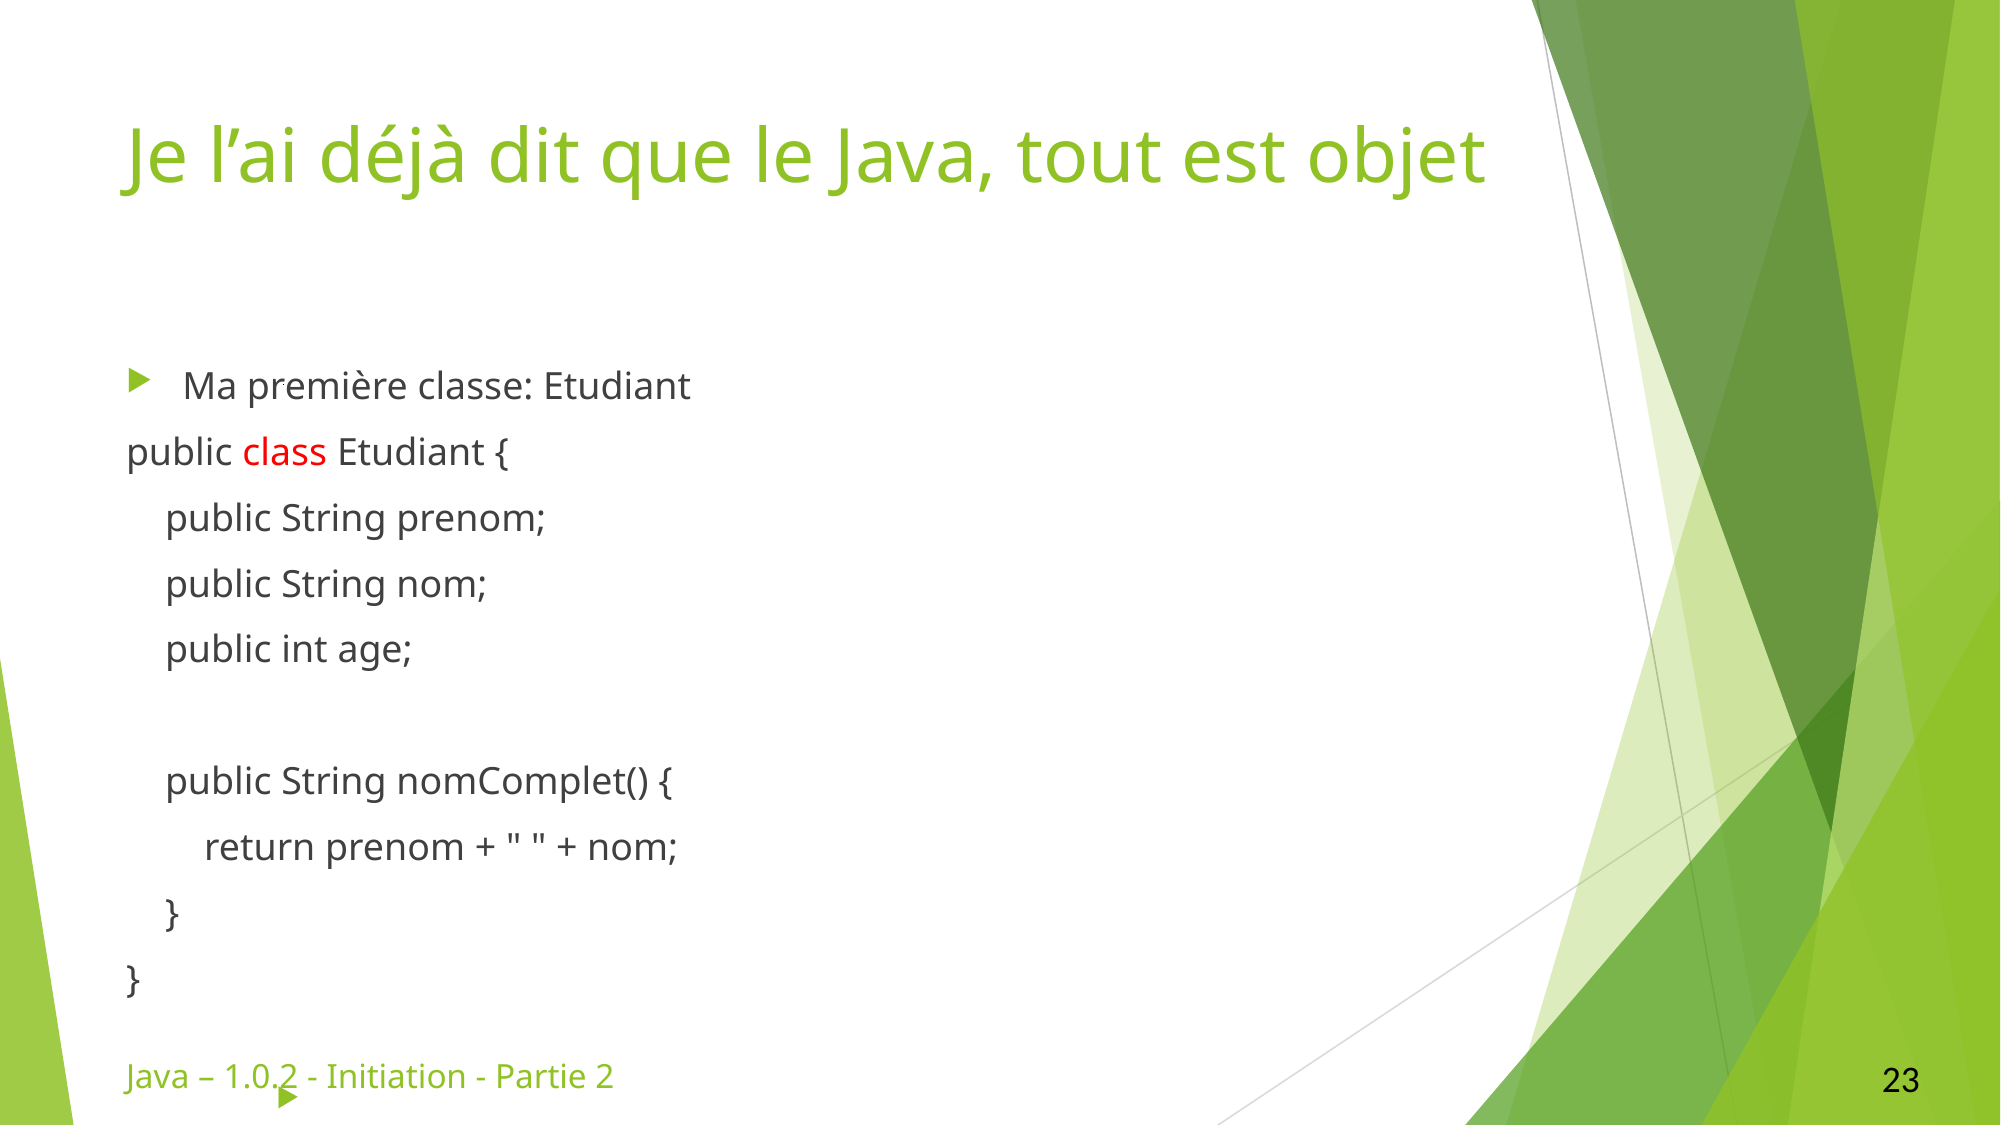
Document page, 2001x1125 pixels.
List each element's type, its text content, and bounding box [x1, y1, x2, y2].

title Je l’ai déjà dit que le Java, tout est objet [111, 99, 1522, 317]
list Ma première classe: Etudiant public class Etudiant { public String prenom; public String nom; public int age; public String nomComplet() { return prenom + " " + nom; } } [111, 354, 1522, 1048]
text_box Java – 1.0.2 - Initiation - Partie 2 [111, 1047, 1094, 1109]
text_box [1866, 1047, 1979, 1108]
